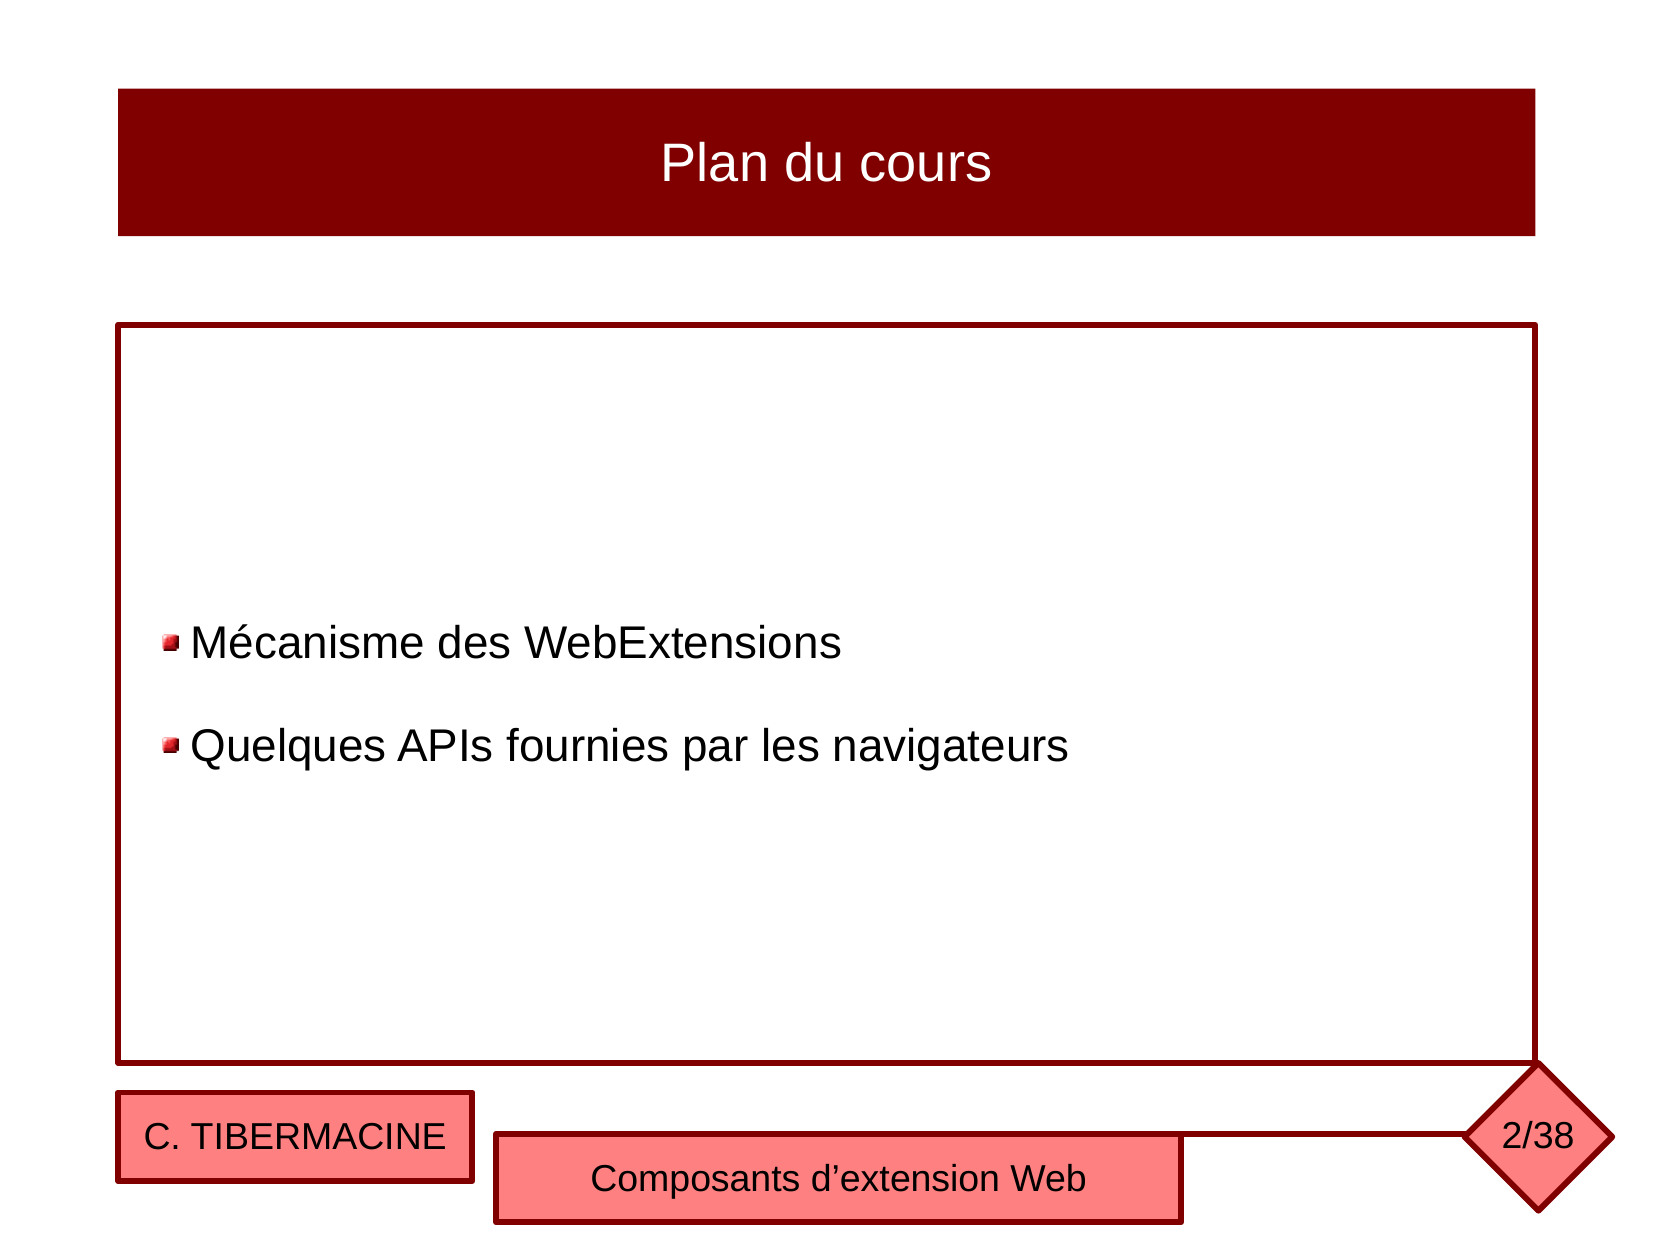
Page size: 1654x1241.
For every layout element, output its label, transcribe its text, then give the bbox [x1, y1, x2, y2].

text_box Mécanisme des WebExtensions Quelques APIs fournies par les navigateurs [118, 324, 1536, 1063]
picture [162, 737, 179, 753]
text_box C. TIBERMACINE [118, 1092, 473, 1182]
picture [162, 634, 179, 651]
text_box <numéro>/38 [1486, 1107, 1654, 1164]
text_box [1494, 1062, 1583, 1107]
text_box [1491, 1164, 1586, 1211]
text_box Plan du cours [118, 88, 1536, 237]
text_box Composants d’extension Web [496, 1133, 1182, 1223]
text_box [1464, 1115, 1486, 1159]
